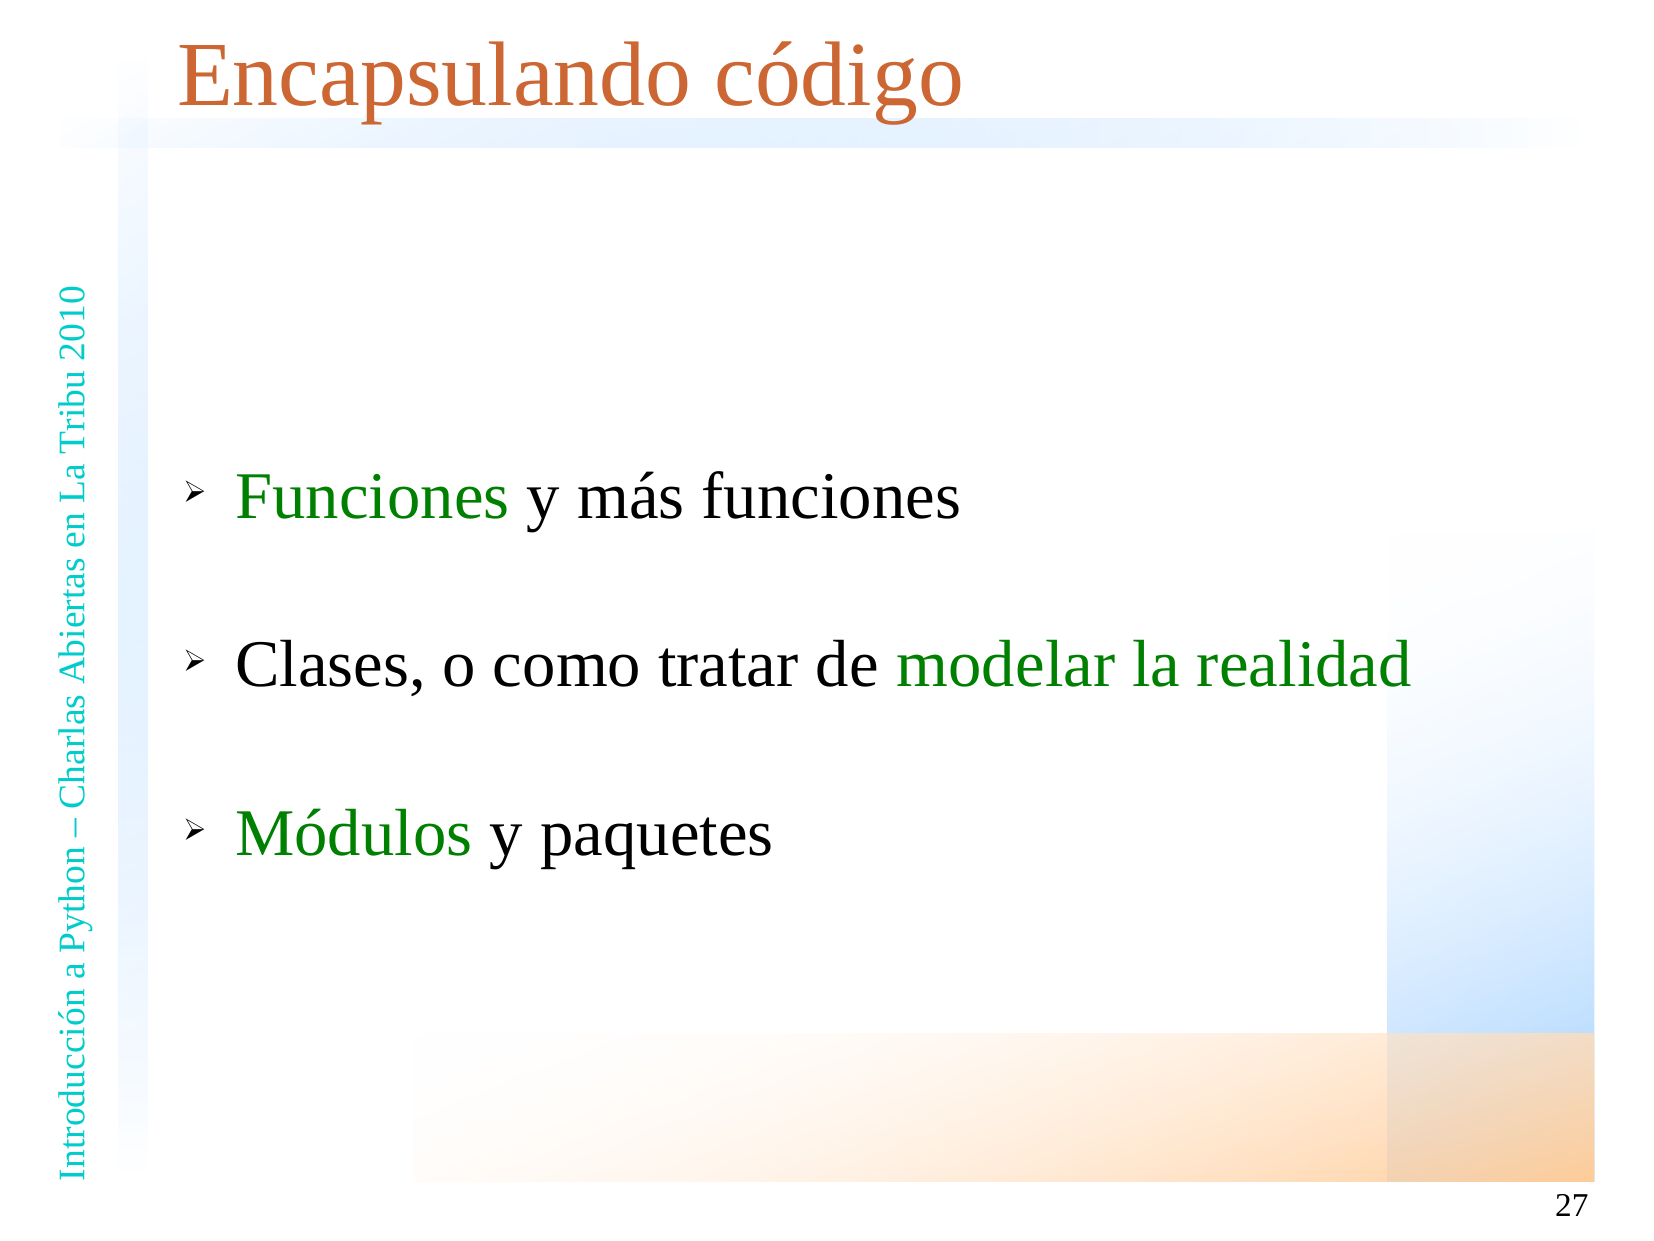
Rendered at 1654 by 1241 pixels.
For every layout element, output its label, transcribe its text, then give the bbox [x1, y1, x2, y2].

subtitle Funciones y más funciones Clases, o como tratar de modelar la realidad Módulos y paquetes [147, 147, 1595, 1182]
title Encapsulando código [177, 0, 1595, 147]
